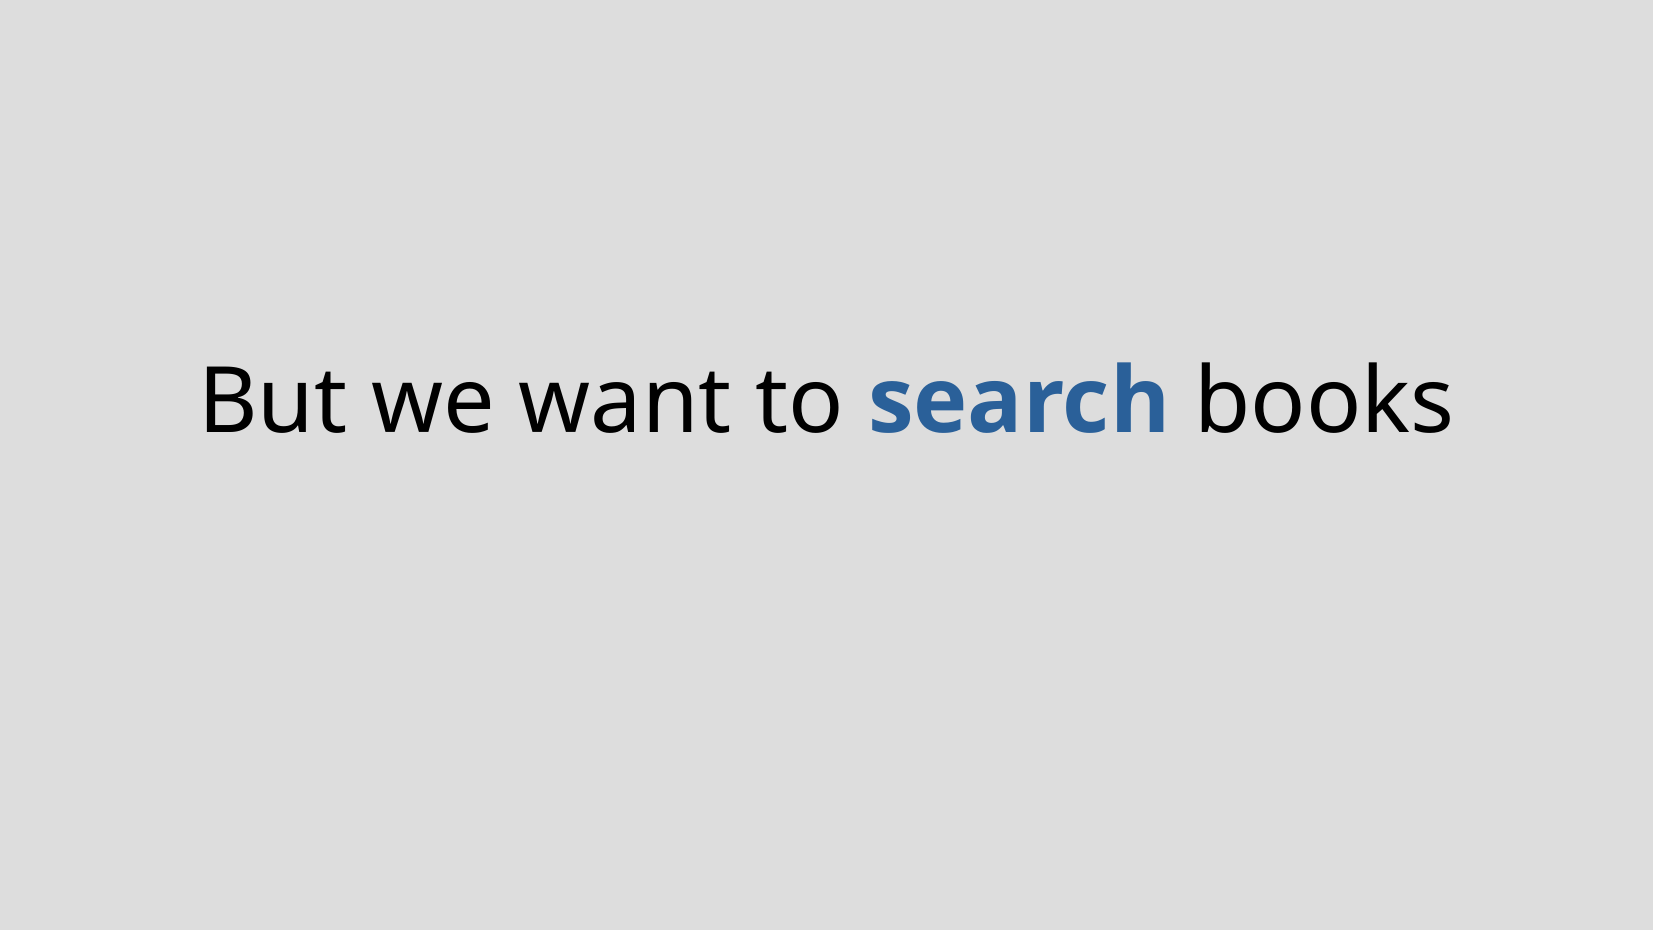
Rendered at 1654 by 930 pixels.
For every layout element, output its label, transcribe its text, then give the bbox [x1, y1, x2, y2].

subtitle But we want to search books [82, 37, 1571, 757]
